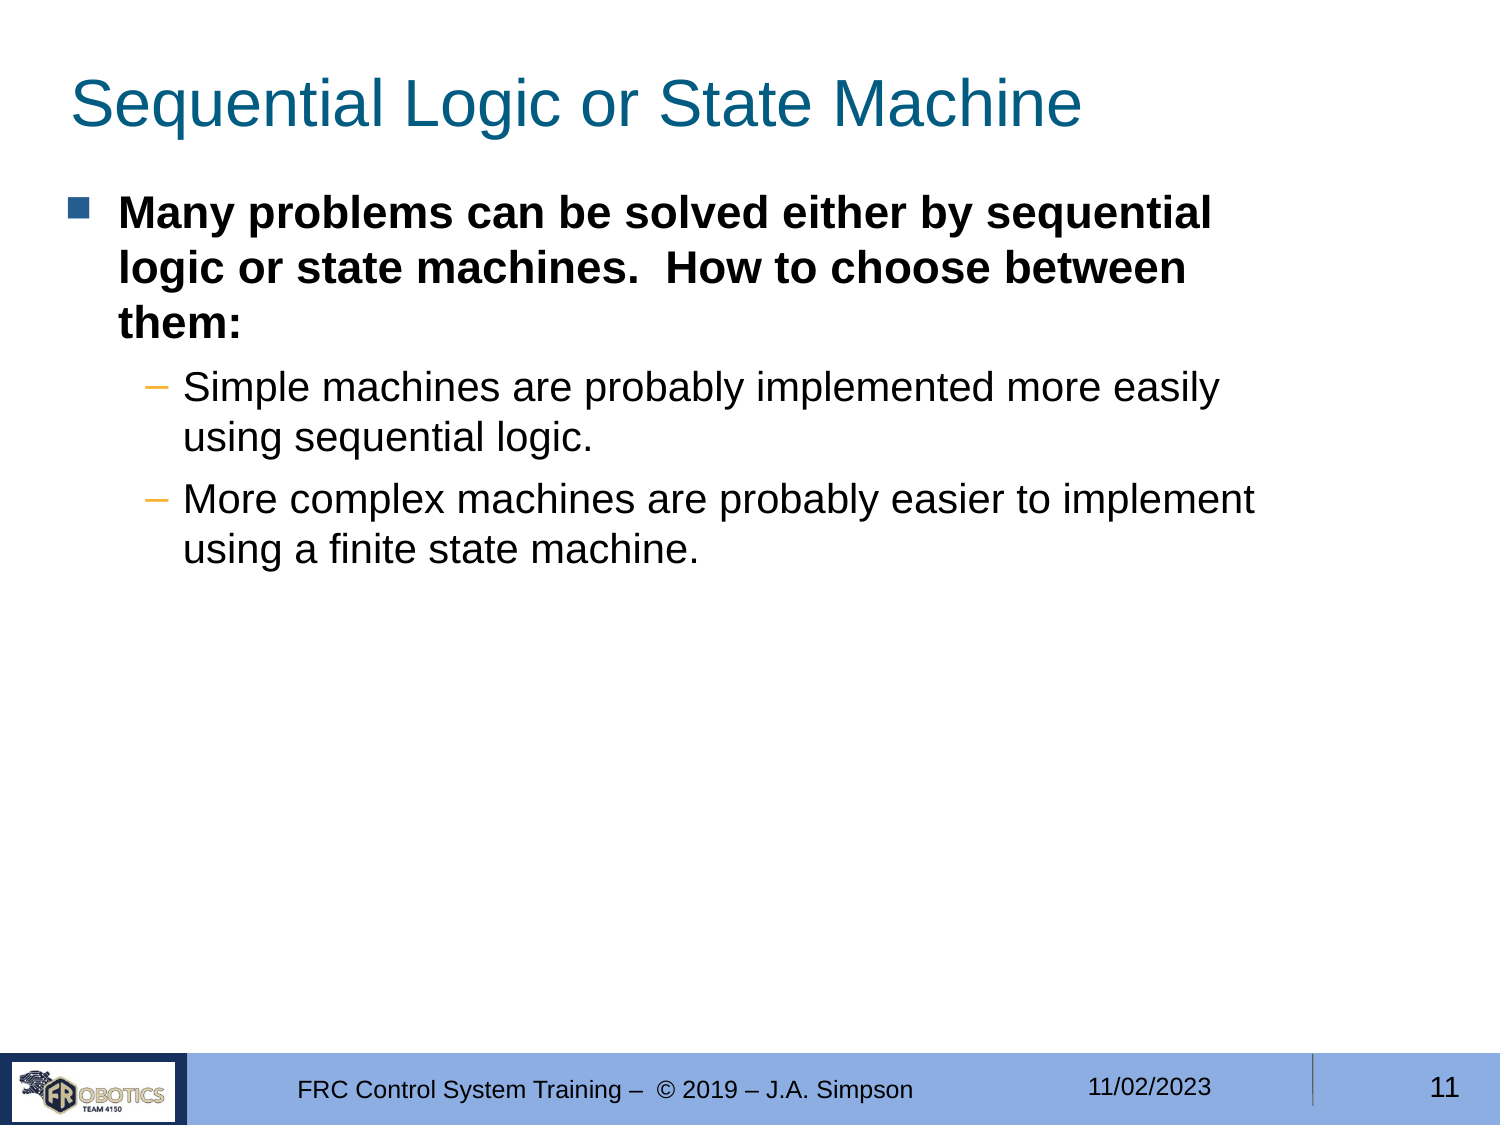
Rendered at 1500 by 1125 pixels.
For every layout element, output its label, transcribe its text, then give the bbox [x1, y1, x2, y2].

title Sequential Logic or State Machine [55, 52, 1443, 148]
slide_number 11/02/2023 [1012, 1071, 1288, 1100]
slide_number <number> [1337, 1072, 1475, 1100]
list Many problems can be solved either by sequential logic or state machines. How to choose between them: Simple machines are probably implemented more easily using sequential logic. More complex machines are probably easier to implement using a finite state machine. [55, 174, 1340, 973]
footer FRC Control System Training – © 2019 – J.A. Simpson [225, 1074, 988, 1103]
picture [12, 1062, 175, 1122]
